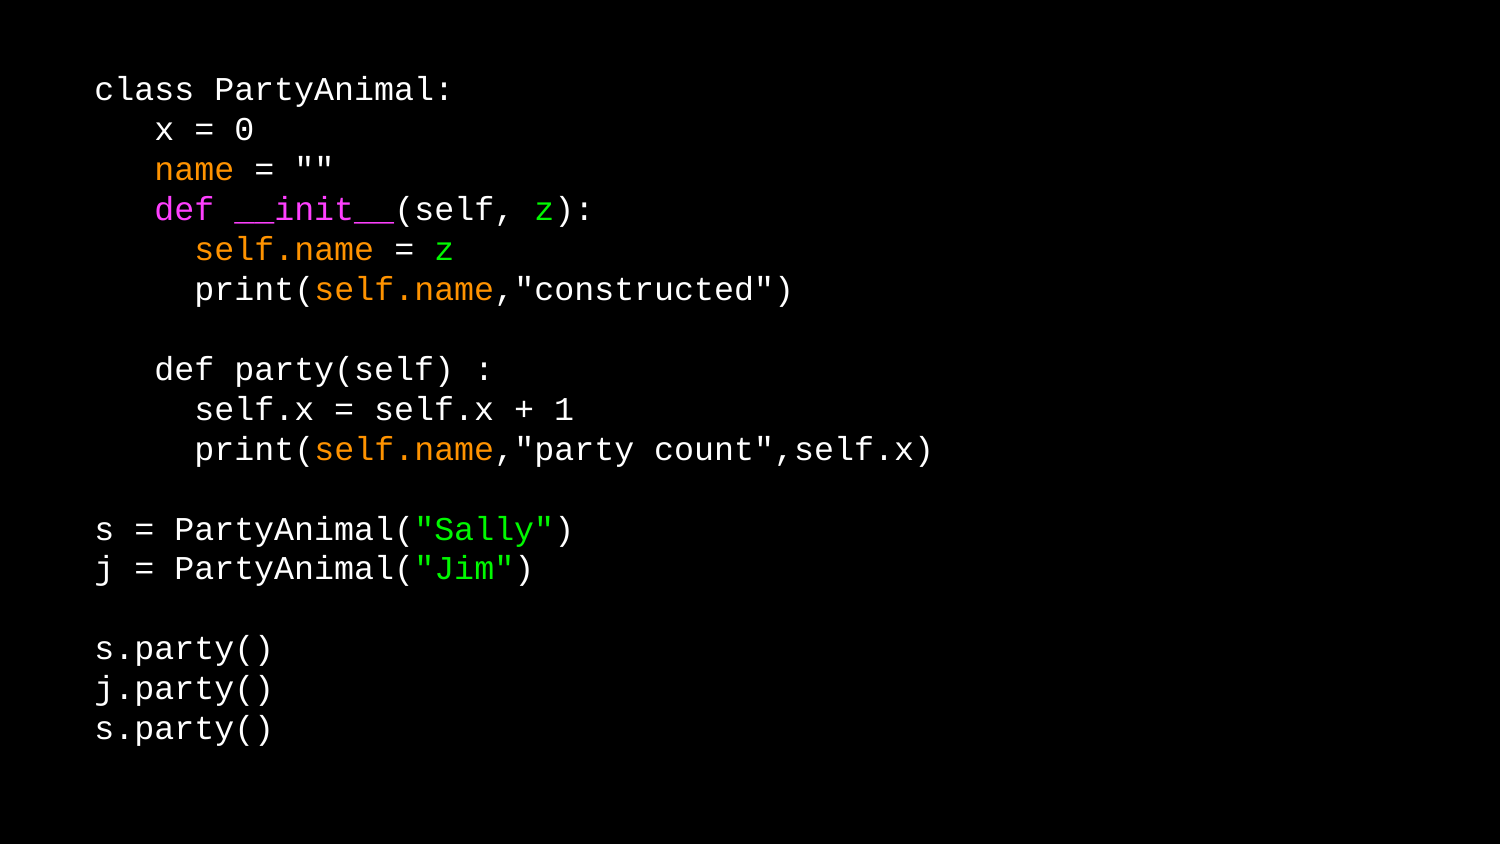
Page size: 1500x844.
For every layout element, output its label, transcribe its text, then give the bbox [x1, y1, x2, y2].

text_box class PartyAnimal: x = 0 name = "" def __init__(self, z): self.name = z print(self.name,"constructed") def party(self) : self.x = self.x + 1 print(self.name,"party count",self.x) s = PartyAnimal("Sally") j = PartyAnimal("Jim") s.party() j.party() s.party() [90, 28, 1016, 786]
